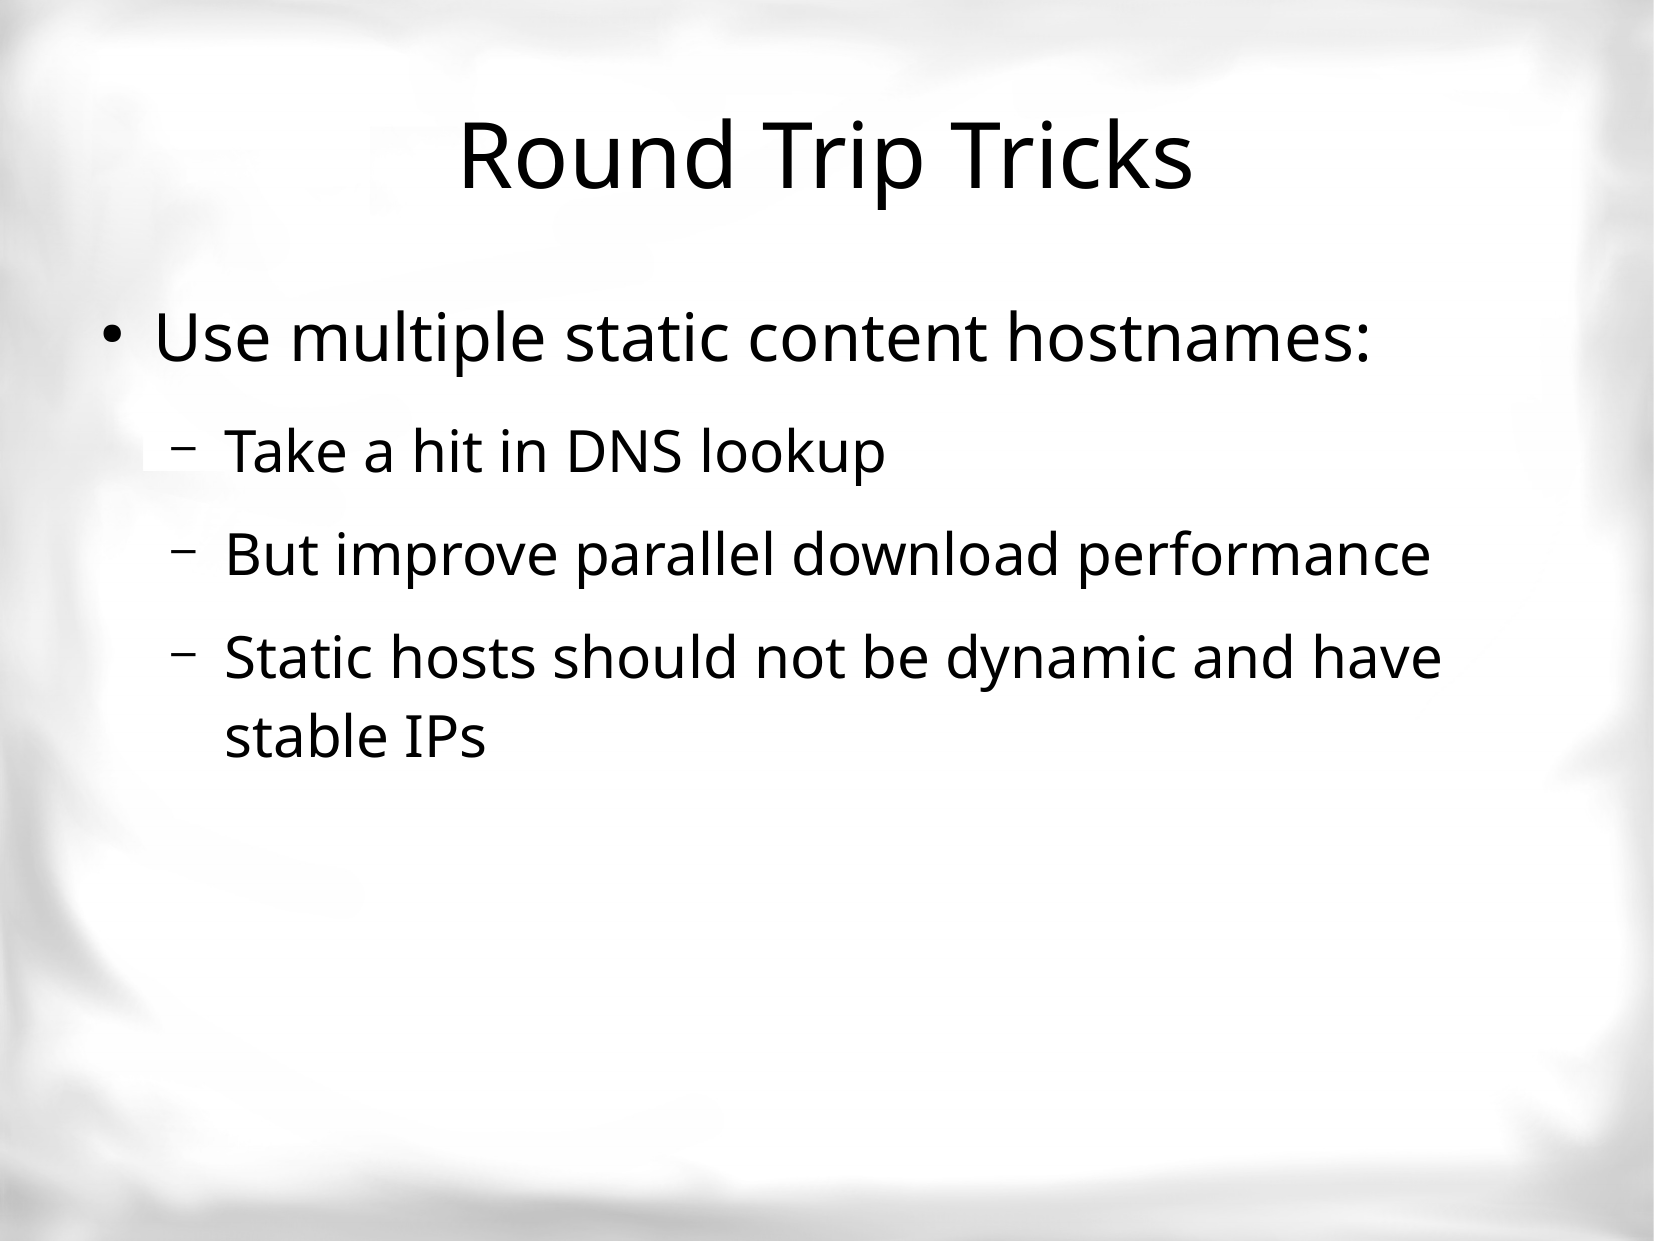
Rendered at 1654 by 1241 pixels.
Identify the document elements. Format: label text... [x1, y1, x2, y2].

list Use multiple static content hostnames: Take a hit in DNS lookup But improve parallel download performance Static hosts should not be dynamic and have stable IPs [82, 290, 1571, 1010]
picture [0, 0, 1654, 1241]
title Round Trip Tricks [82, 49, 1571, 257]
